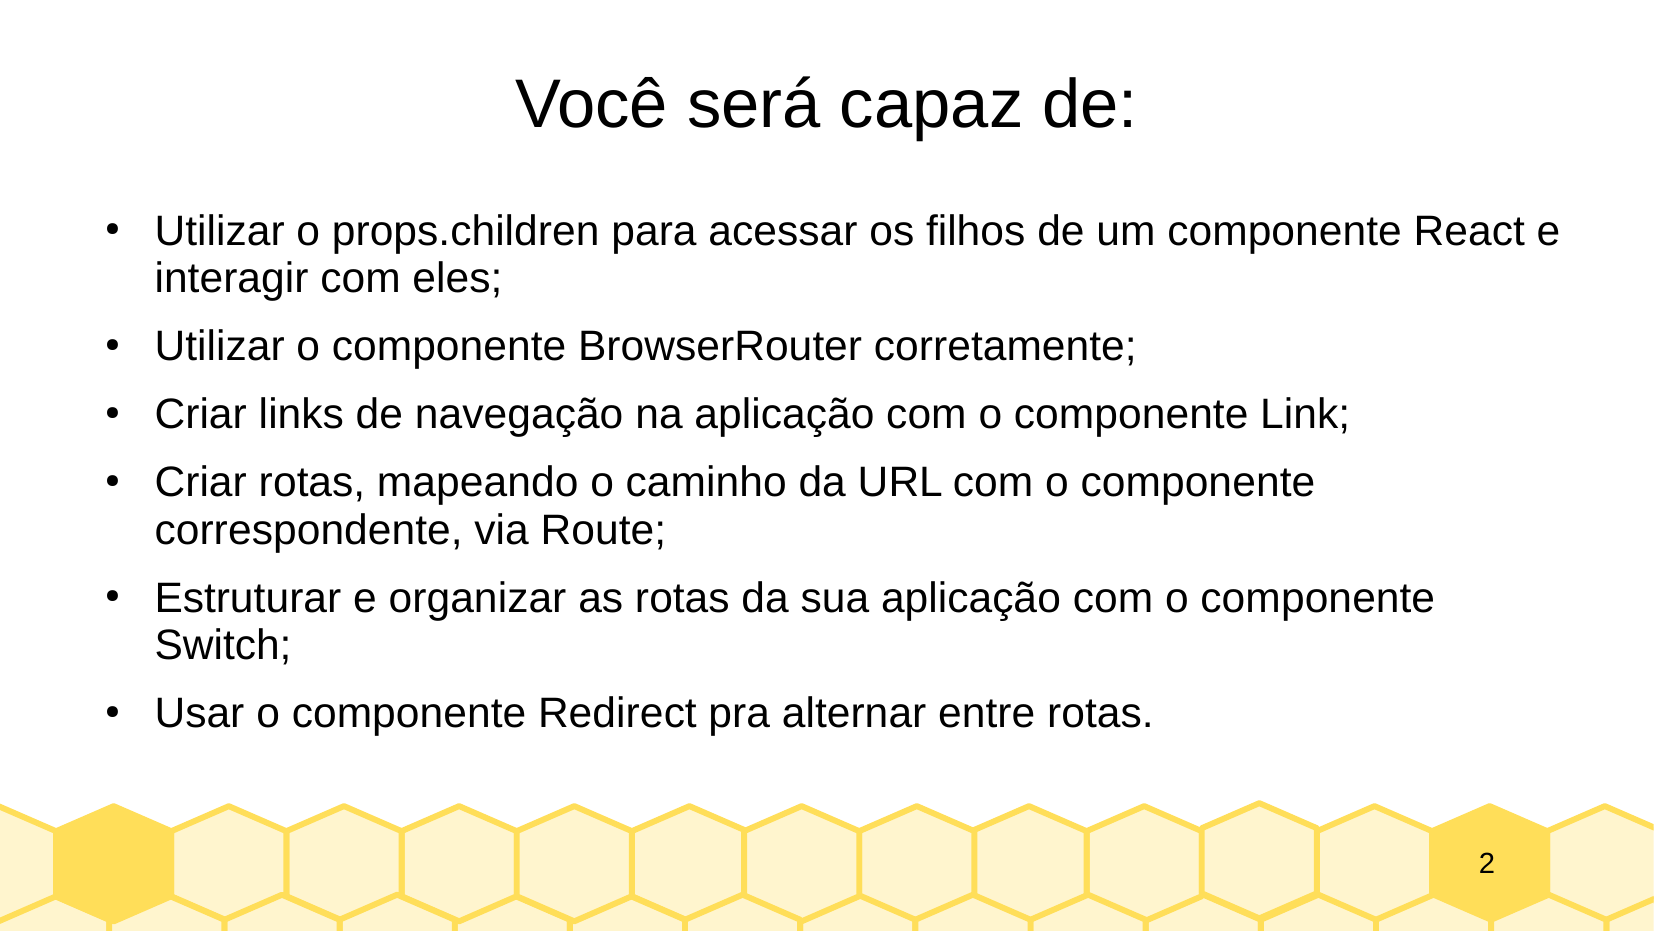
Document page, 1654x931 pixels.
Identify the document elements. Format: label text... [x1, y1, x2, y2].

list Utilizar o props.children para acessar os filhos de um componente React e interagir com eles; Utilizar o componente BrowserRouter corretamente; Criar links de navegação na aplicação com o componente Link; Criar rotas, mapeando o caminho da URL com o componente correspondente, via Route; Estruturar e organizar as rotas da sua aplicação com o componente Switch; Usar o componente Redirect pra alternar entre rotas. [88, 206, 1565, 739]
title Você será capaz de: [88, 29, 1565, 178]
